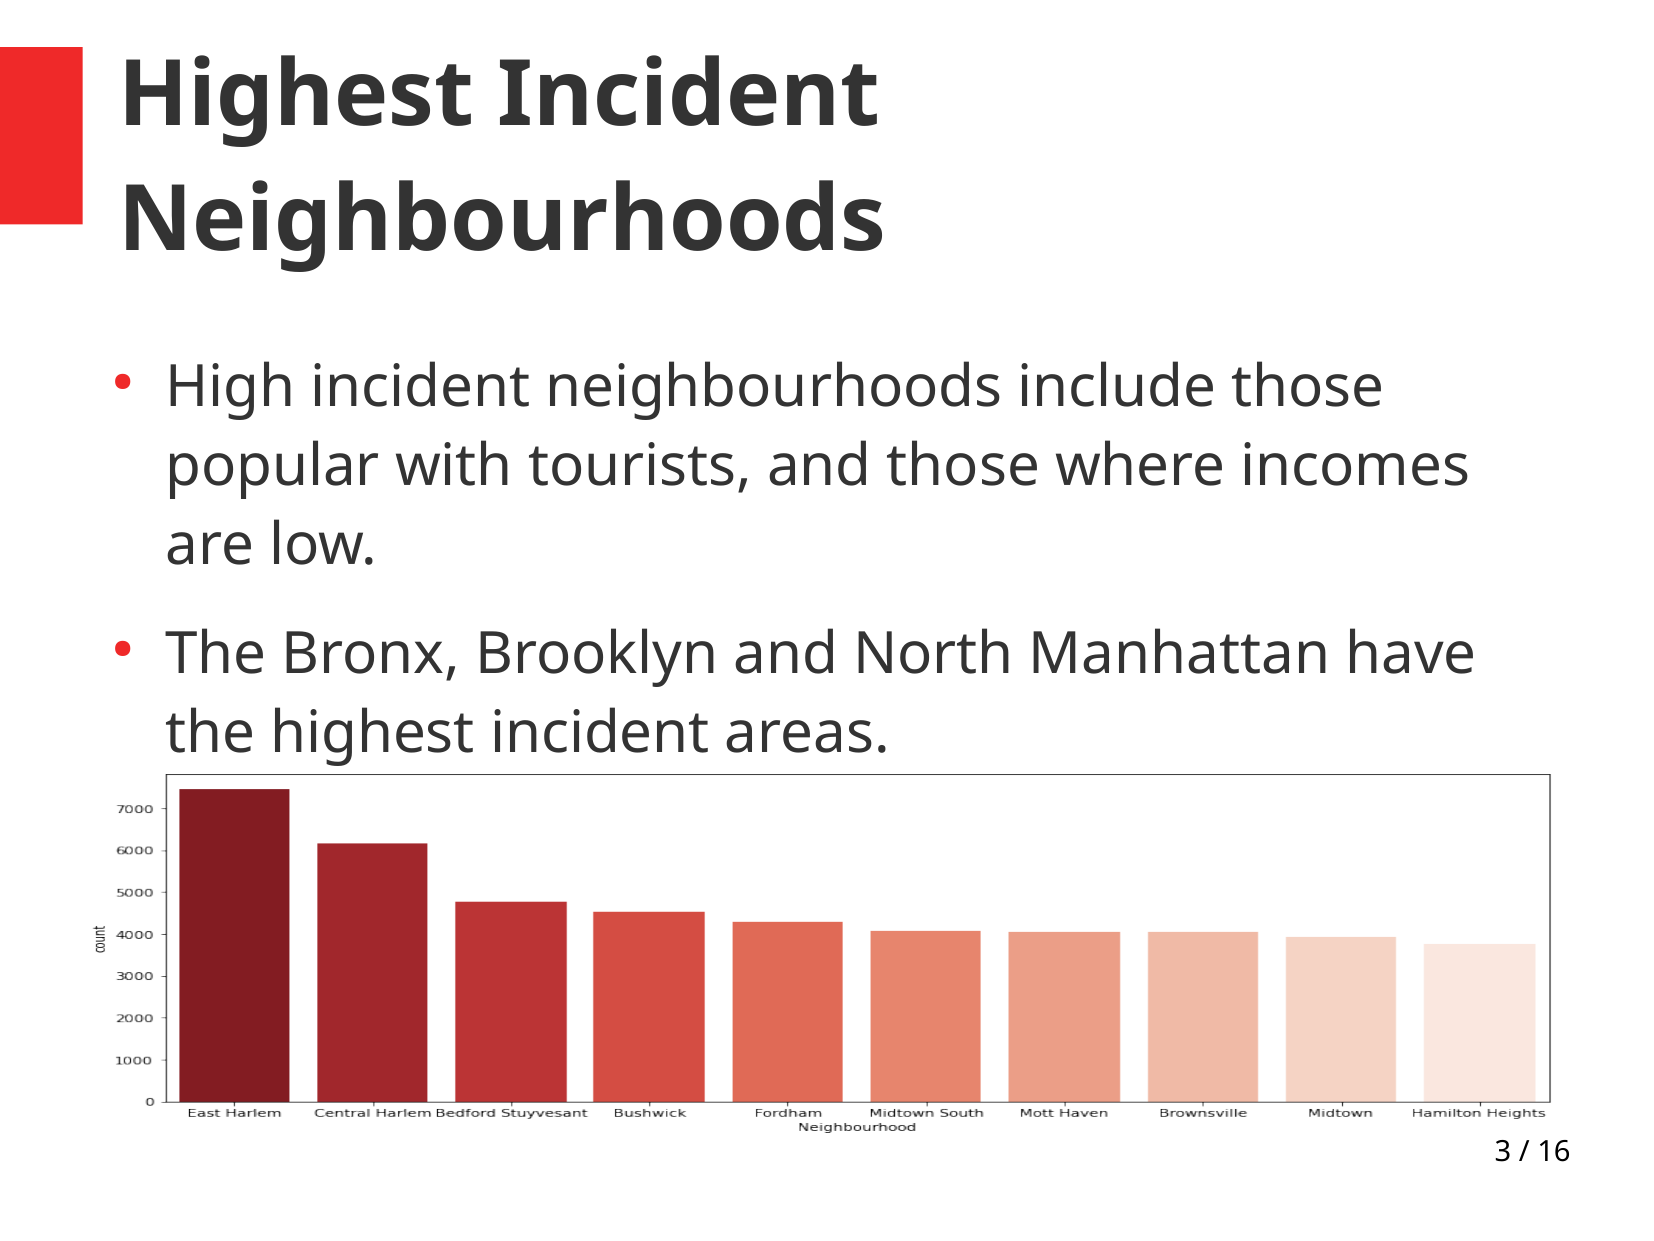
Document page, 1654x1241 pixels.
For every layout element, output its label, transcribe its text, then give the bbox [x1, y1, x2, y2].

list High incident neighbourhoods include those popular with tourists, and those where incomes are low. The Bronx, Brooklyn and North Manhattan have the highest incident areas. [94, 343, 1512, 767]
picture [82, 767, 1559, 1140]
title Highest Incident Neighbourhoods [118, 27, 1571, 278]
